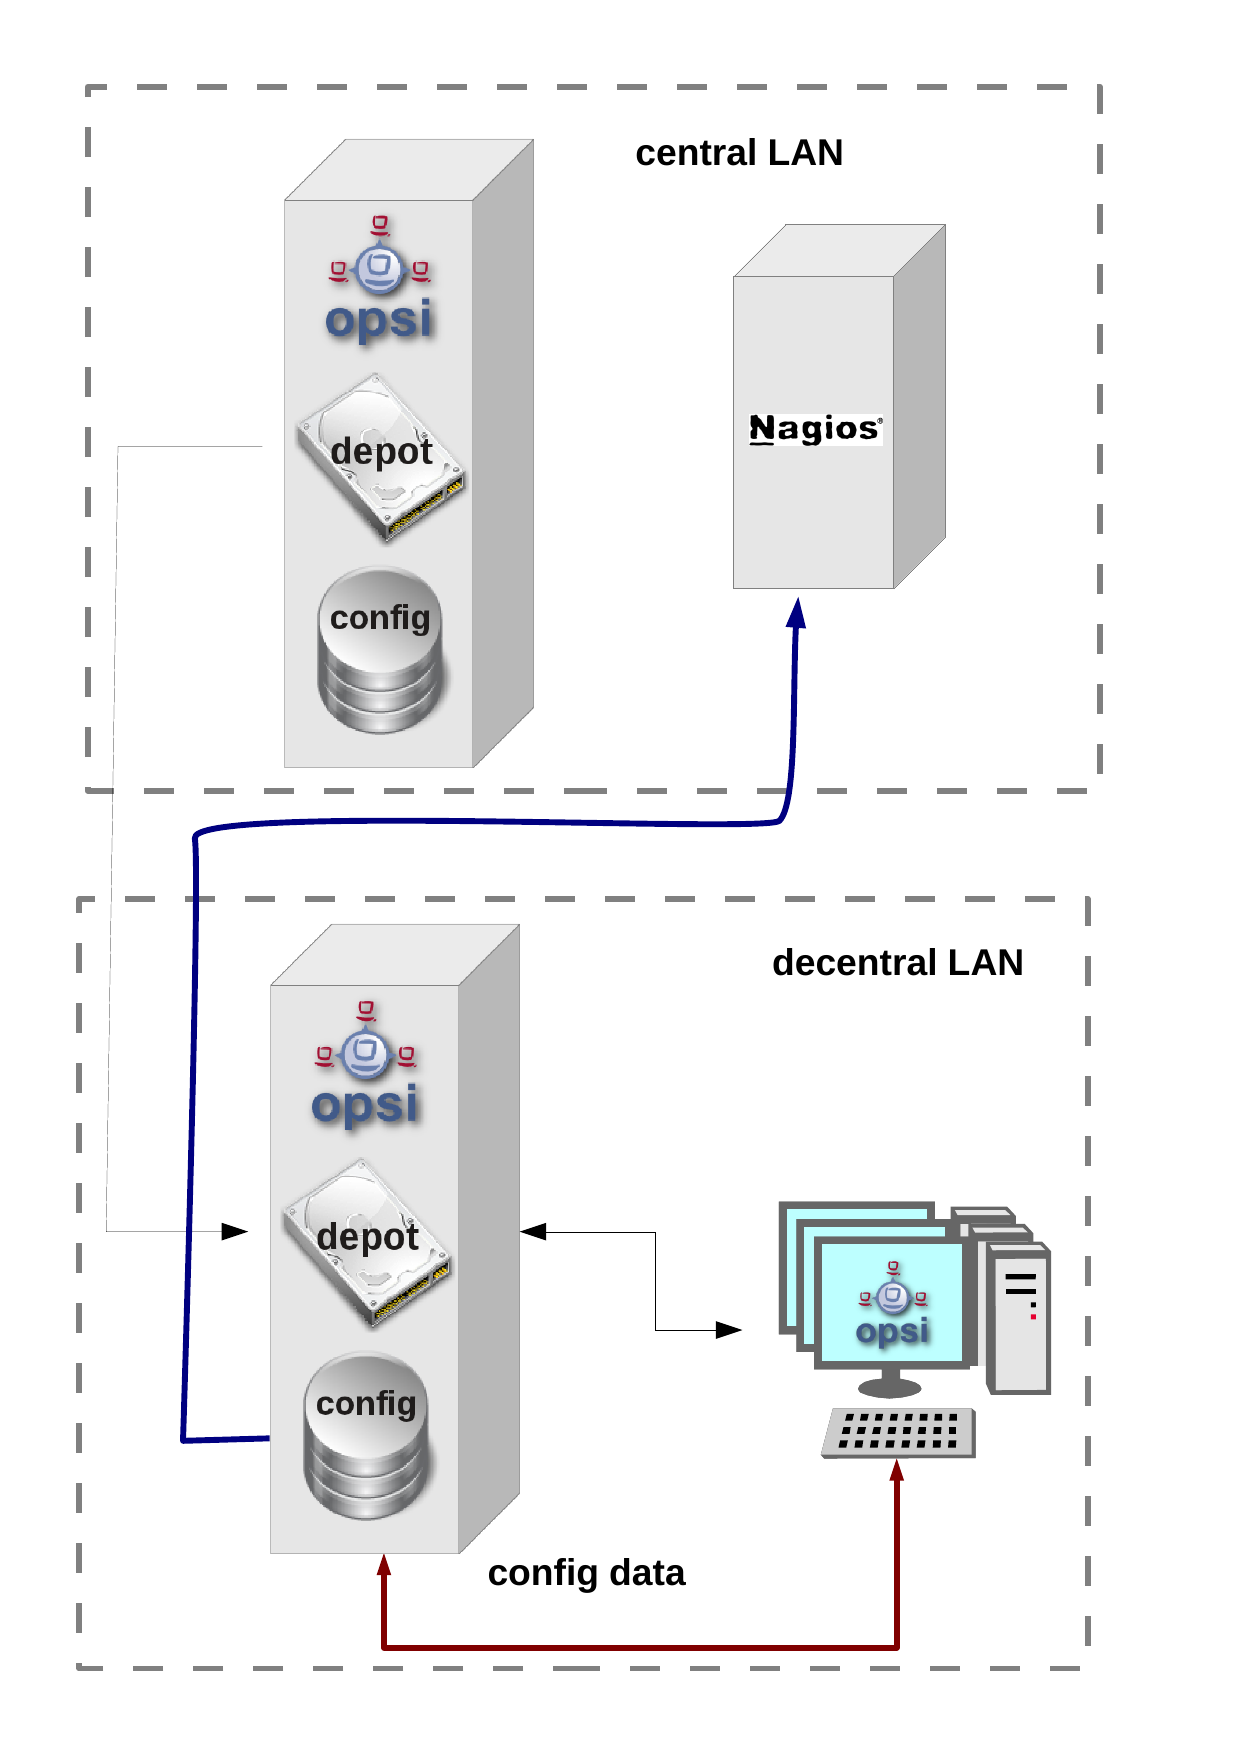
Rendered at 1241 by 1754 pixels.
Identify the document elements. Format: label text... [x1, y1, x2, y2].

text_box [79, 898, 1088, 1669]
text_box decentral LAN [757, 934, 1066, 1000]
text_box [107, 898, 193, 1231]
picture [248, 910, 520, 1554]
picture [262, 125, 534, 768]
text_box [87, 86, 1100, 791]
picture [842, 1254, 942, 1360]
text_box config data [472, 1544, 703, 1608]
text_box central LAN [620, 123, 898, 234]
text_box [187, 1232, 248, 1437]
picture [749, 414, 883, 447]
